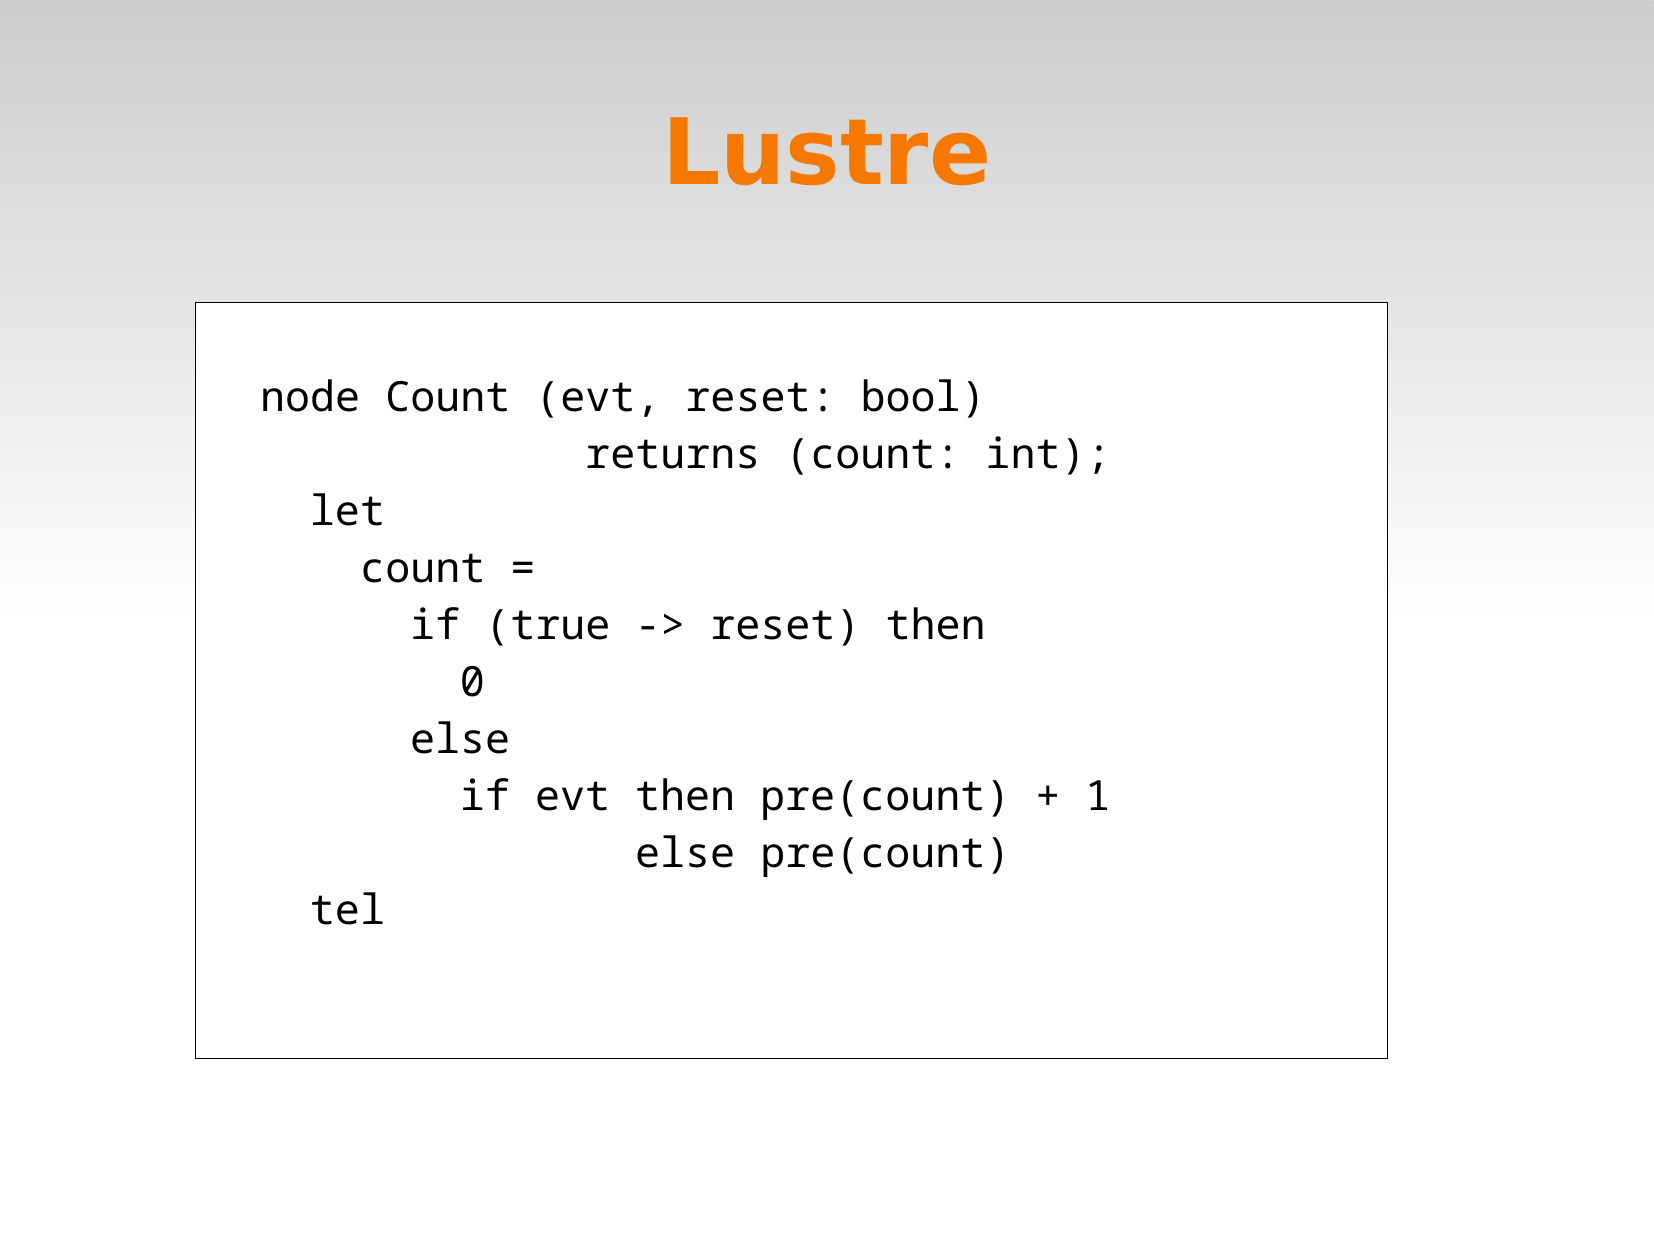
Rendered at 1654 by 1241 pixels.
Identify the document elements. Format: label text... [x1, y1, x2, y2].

title Lustre [82, 49, 1571, 257]
text_box node Count (evt, reset: bool) returns (count: int); let count = if (true -> reset) then 0 else if evt then pre(count) + 1 else pre(count) tel [195, 302, 1388, 1051]
